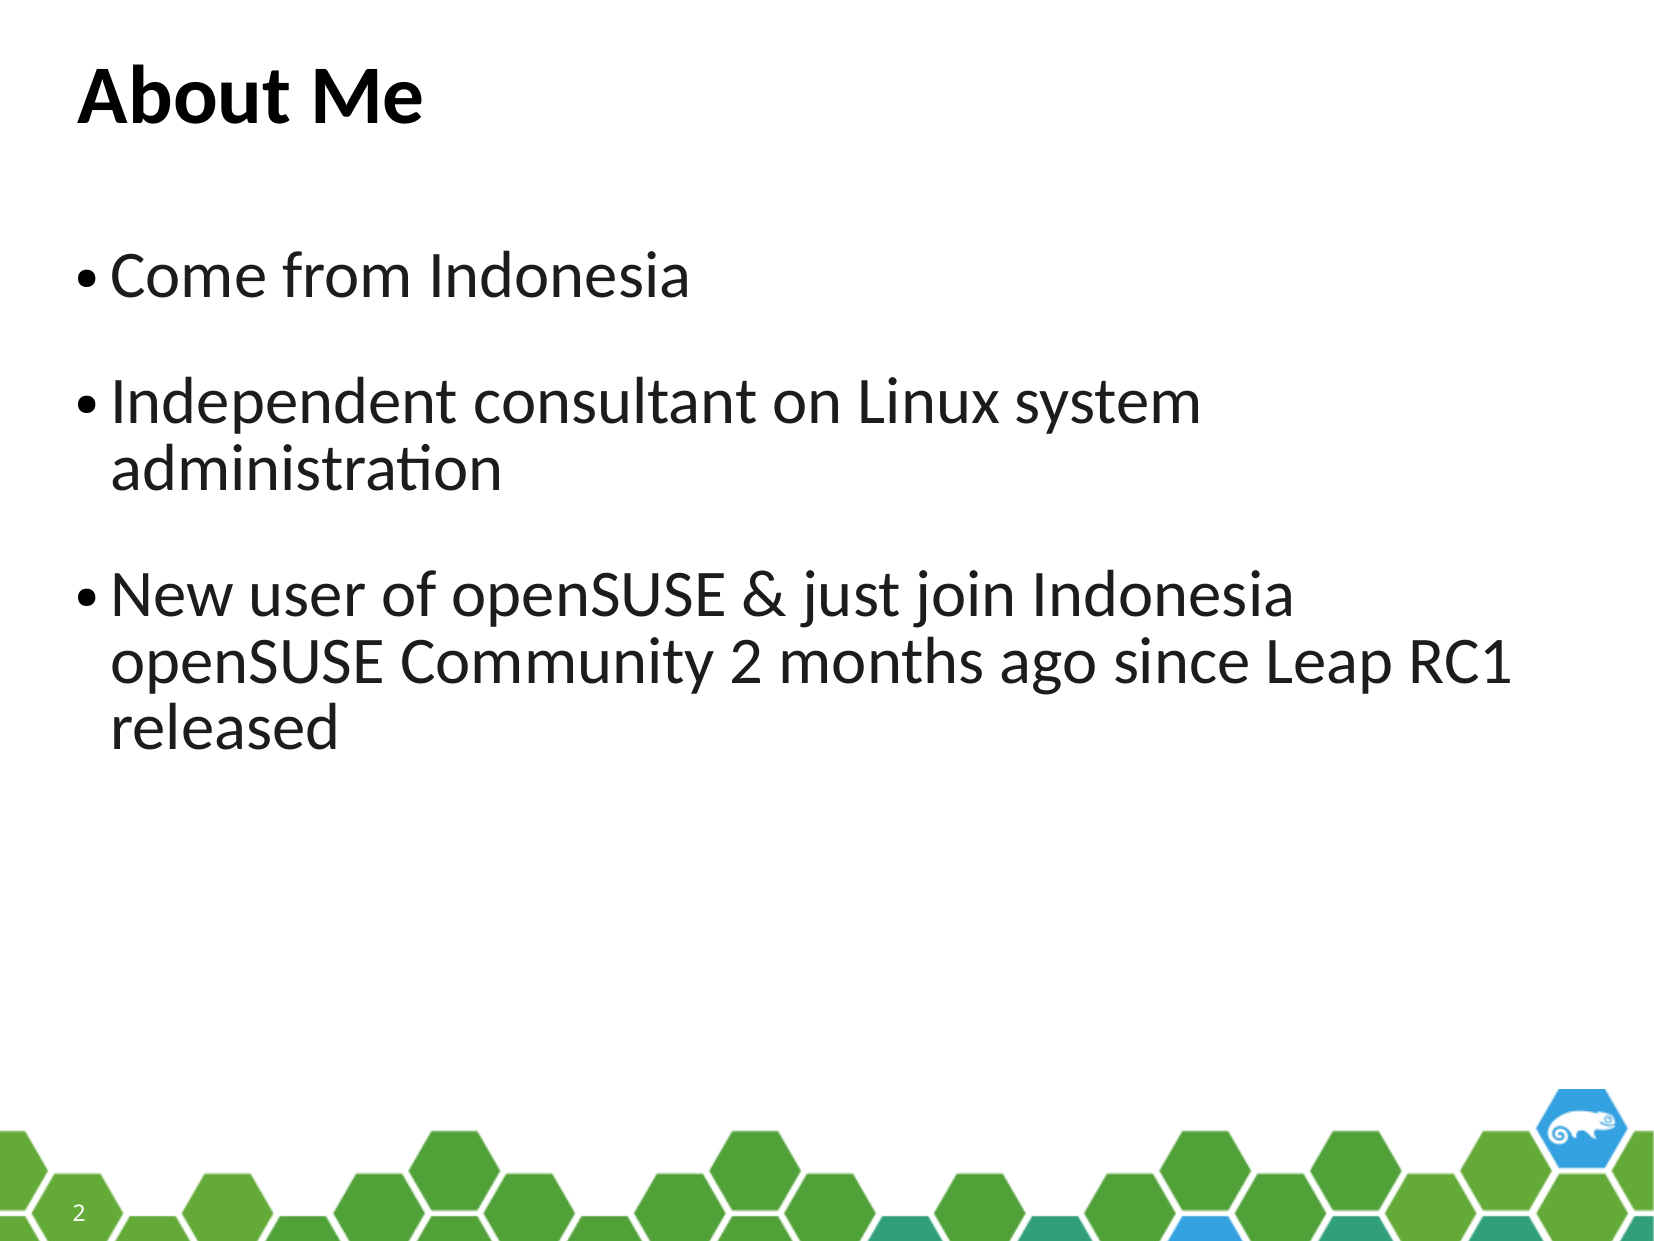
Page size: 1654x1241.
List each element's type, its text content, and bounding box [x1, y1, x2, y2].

title About Me [77, 13, 1441, 193]
picture [0, 1089, 1654, 1241]
text_box Come from Indonesia Independent consultant on Linux system administration New user of openSUSE & just join Indonesia openSUSE Community 2 months ago since Leap RC1 released [60, 240, 1591, 1083]
